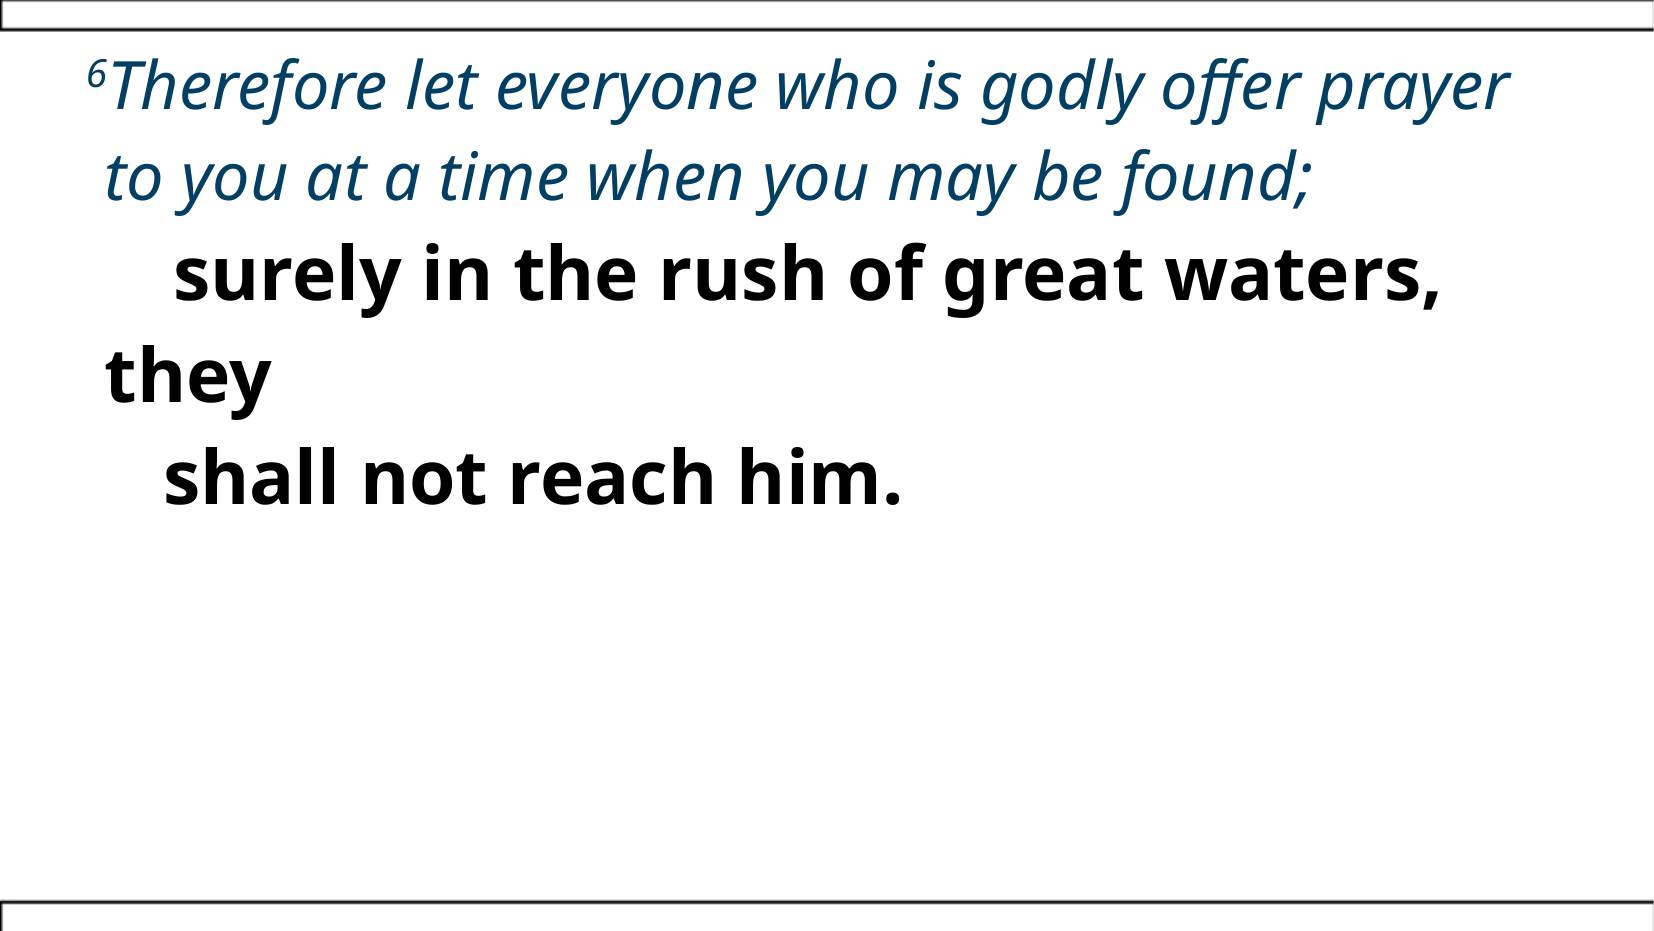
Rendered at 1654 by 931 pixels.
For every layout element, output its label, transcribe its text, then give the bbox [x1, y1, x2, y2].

picture [0, 0, 1654, 931]
text_box 6Therefore let everyone who is godly offer prayer to you at a time when you may be found; surely in the rush of great waters, they shall not reach him. [70, 31, 1586, 424]
